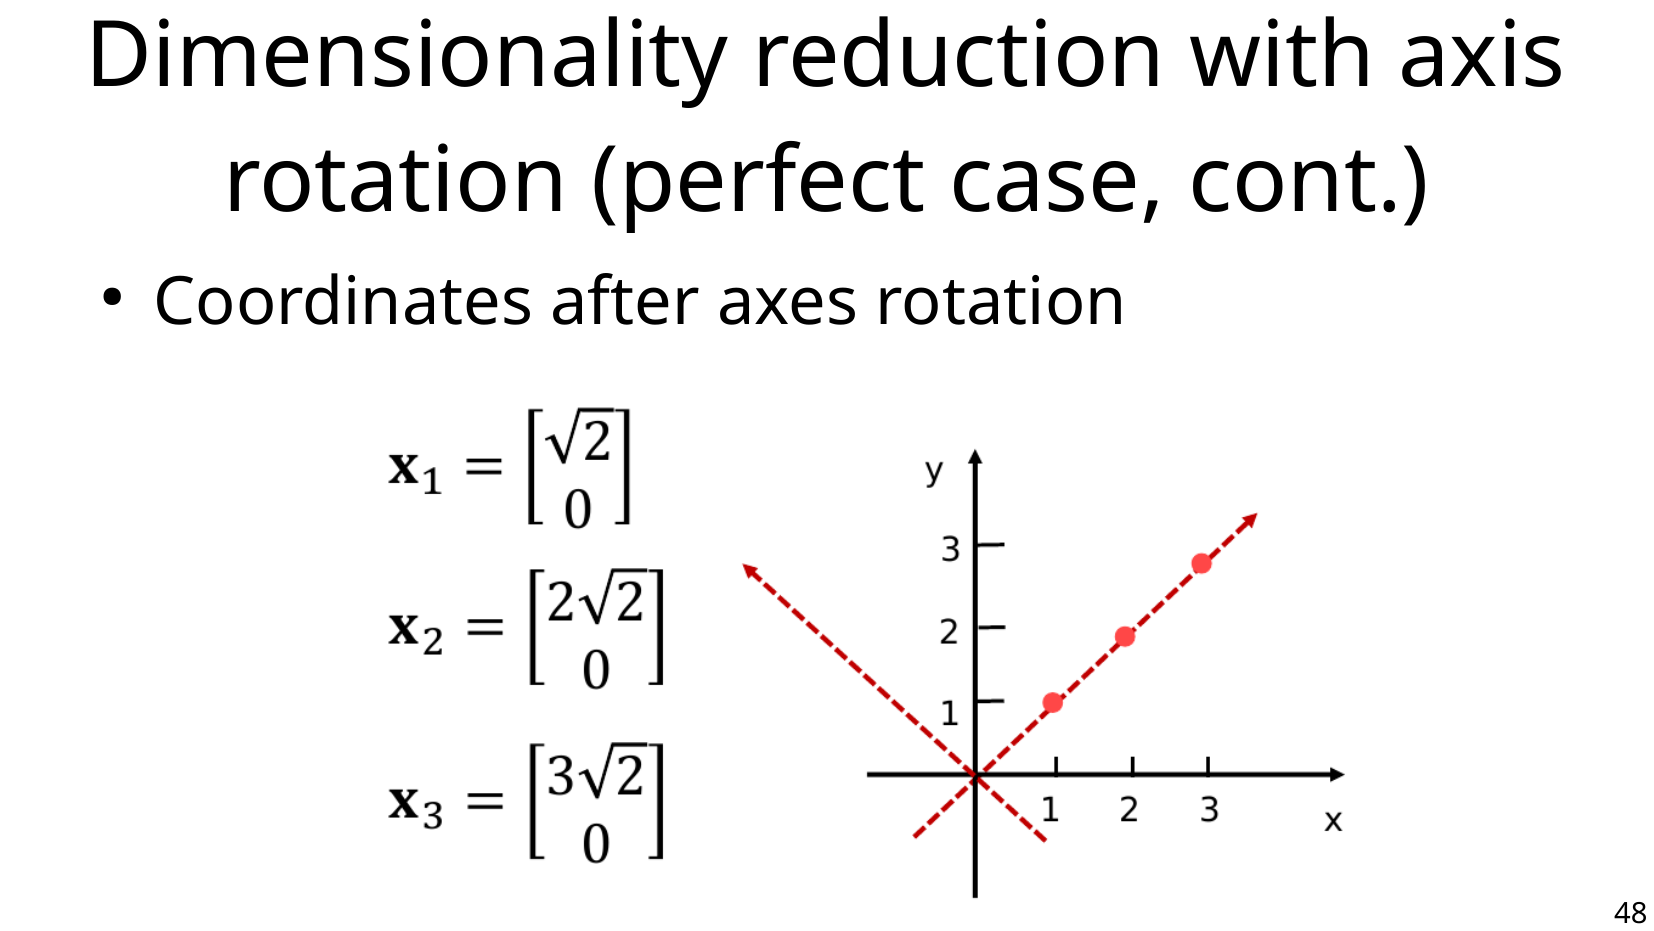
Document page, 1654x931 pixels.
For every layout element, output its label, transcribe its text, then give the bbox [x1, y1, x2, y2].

title Dimensionality reduction with axis rotation (perfect case, cont.) [82, 1, 1571, 226]
picture [341, 359, 1385, 916]
list Coordinates after axes rotation [82, 253, 1571, 793]
